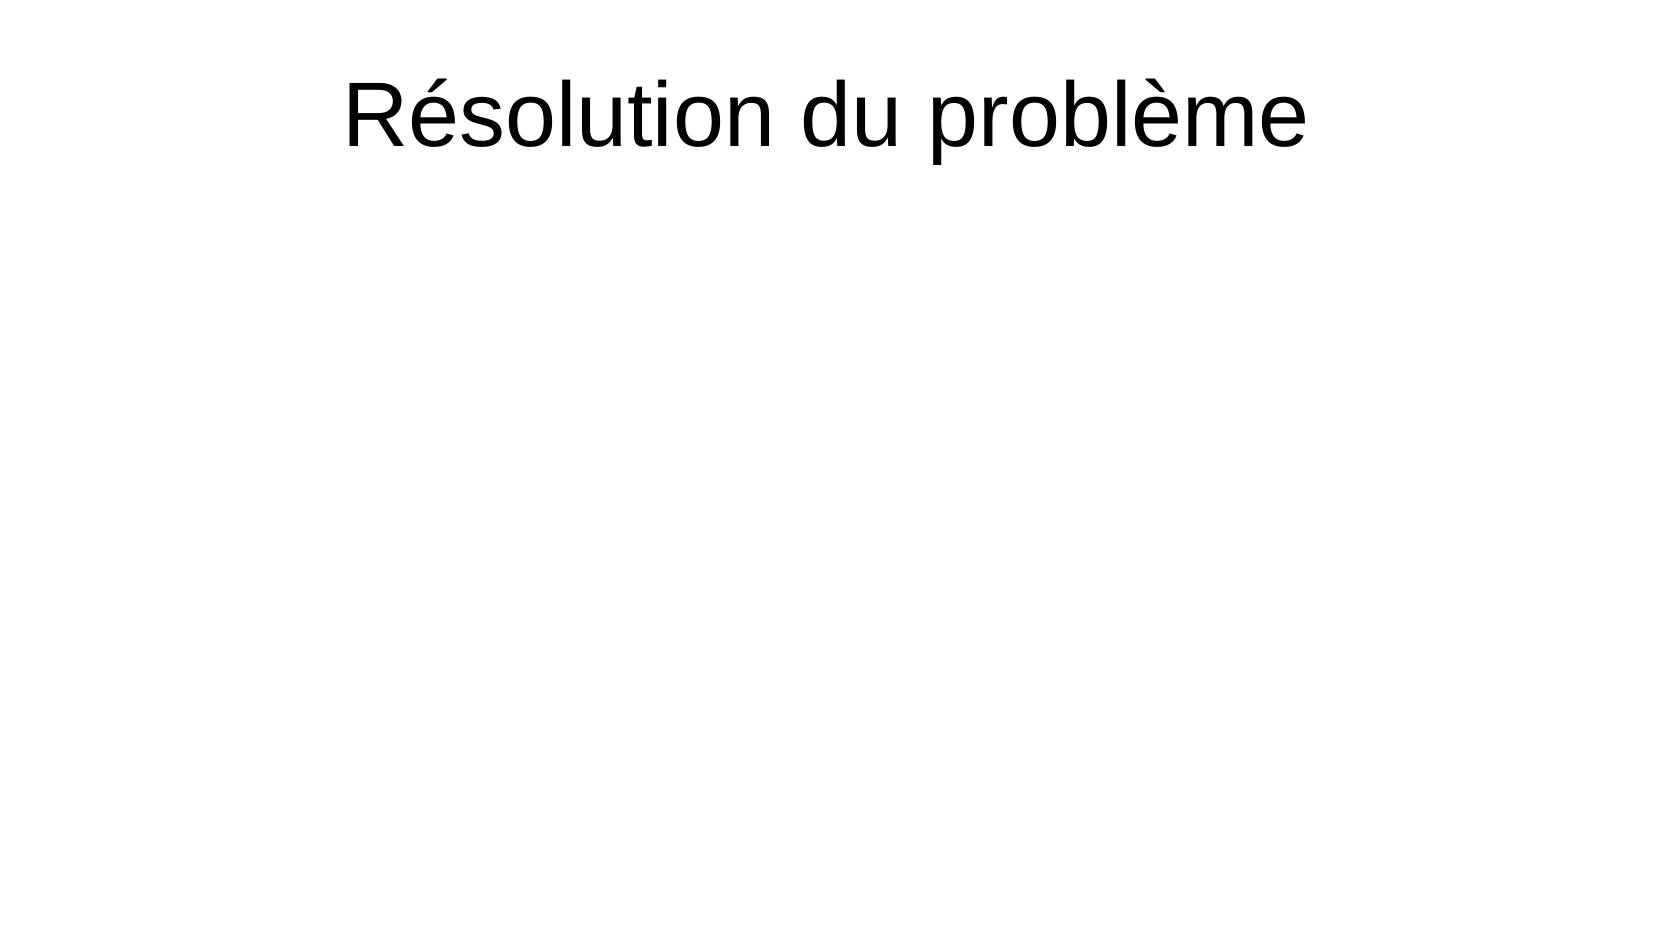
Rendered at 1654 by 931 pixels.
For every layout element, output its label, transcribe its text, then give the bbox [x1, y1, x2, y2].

title Résolution du problème [82, 37, 1571, 193]
